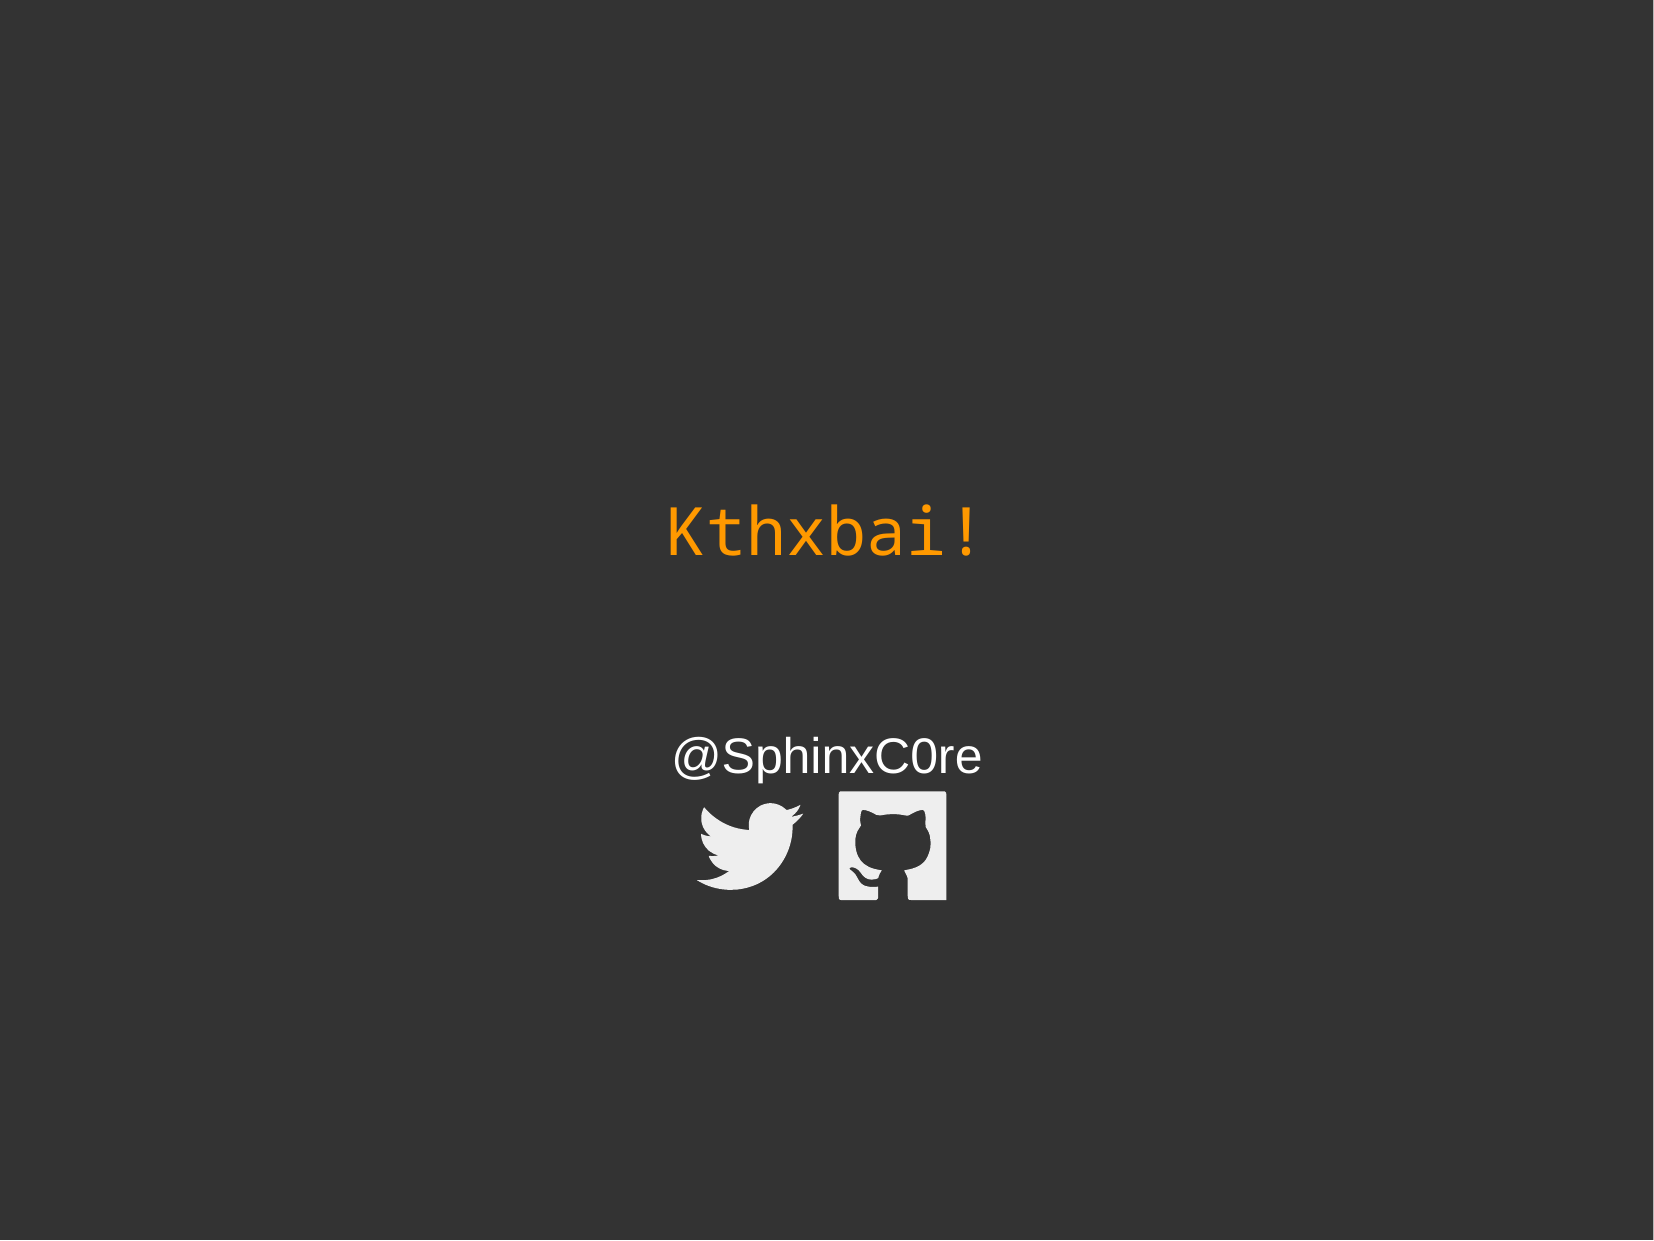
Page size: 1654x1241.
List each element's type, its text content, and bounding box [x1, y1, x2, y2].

text_box [696, 803, 804, 890]
subtitle Kthxbai! [82, 49, 1571, 1010]
text_box @SphinxC0re [460, 720, 1193, 804]
text_box [838, 791, 947, 901]
